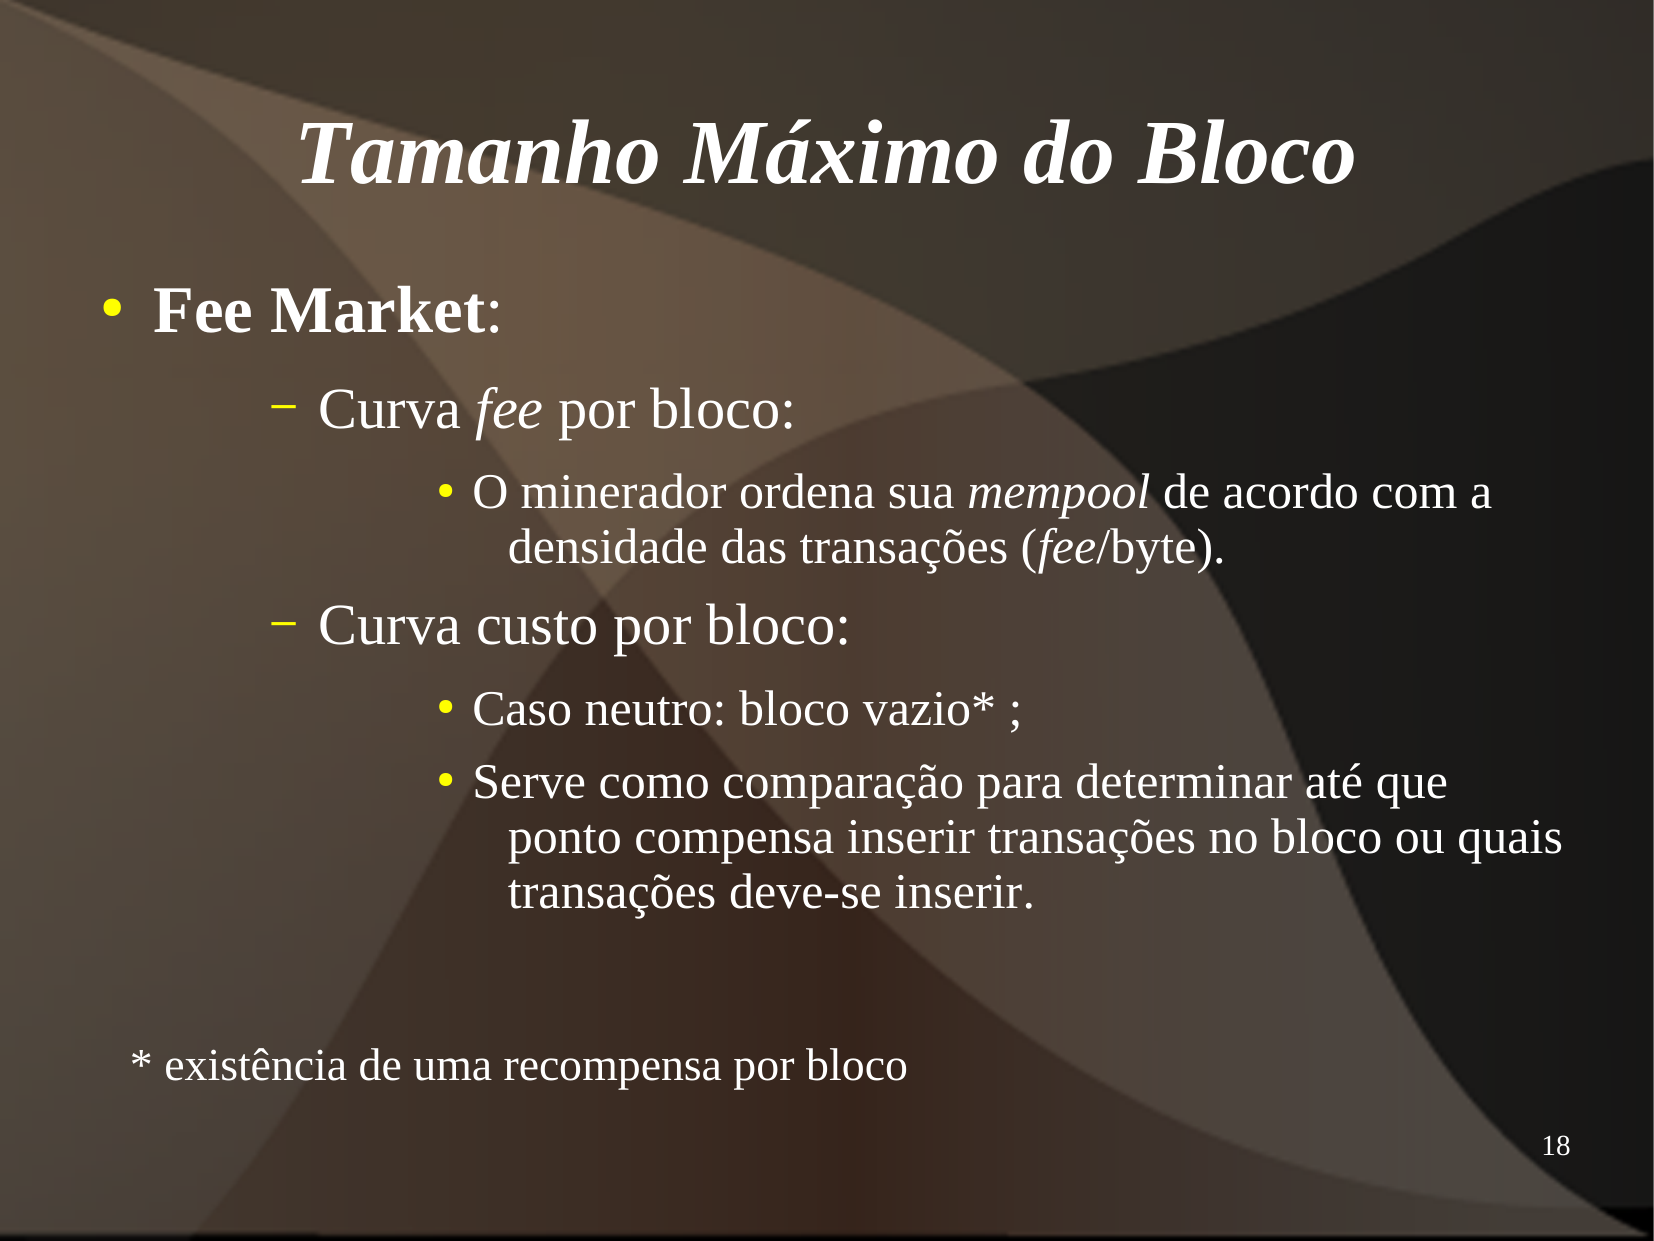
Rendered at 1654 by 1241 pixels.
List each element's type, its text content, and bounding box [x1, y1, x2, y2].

picture [0, 0, 1654, 1241]
list Fee Market: Curva fee por bloco: O minerador ordena sua mempool de acordo com a densidade das transações (fee/byte). Curva custo por bloco: Caso neutro: bloco vazio* ; Serve como comparação para determinar até que ponto compensa inserir transações no bloco ou quais transações deve-se inserir. [82, 272, 1571, 977]
list * existência de uma recompensa por bloco [59, 1039, 1548, 1134]
title Tamanho Máximo do Bloco [82, 49, 1571, 257]
